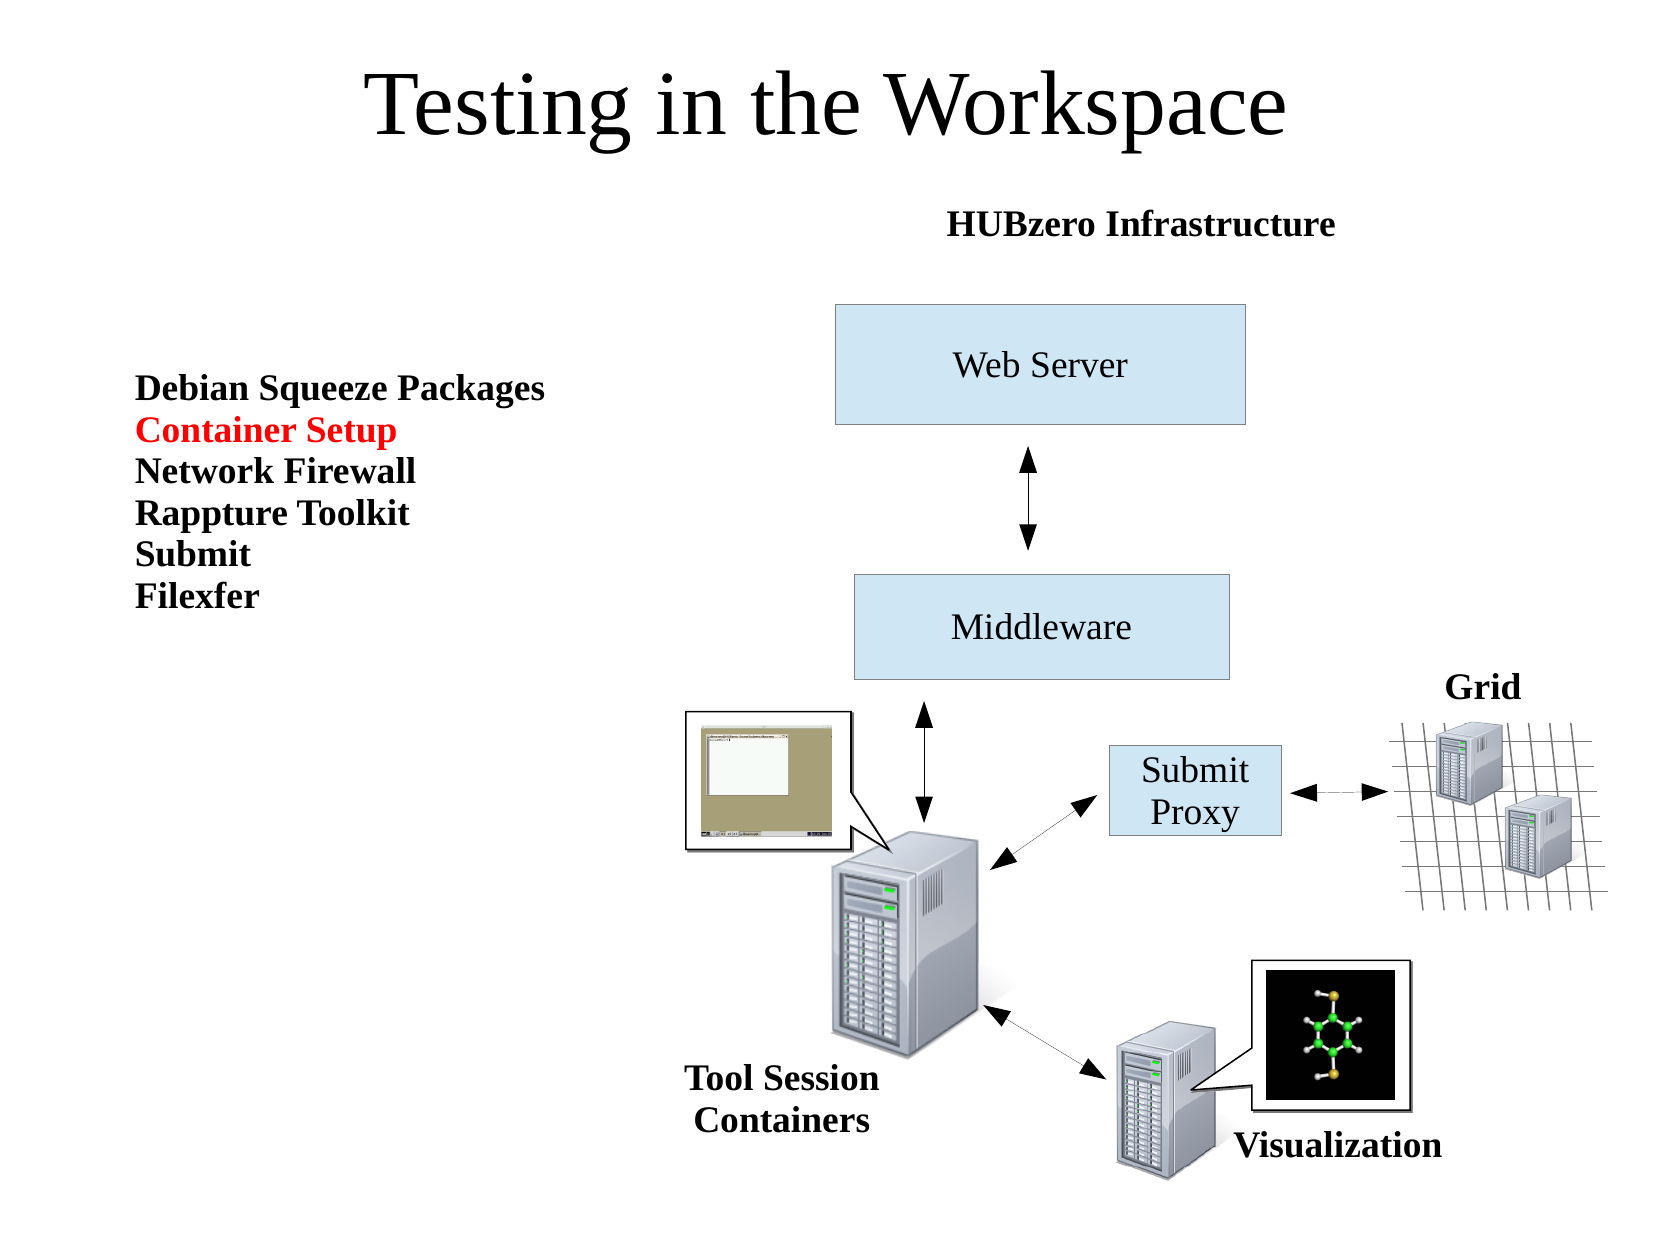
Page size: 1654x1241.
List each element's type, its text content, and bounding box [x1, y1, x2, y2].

text_box Debian Squeeze Packages Container Setup Network Firewall Rappture Toolkit Submit Filexfer [120, 360, 560, 624]
text_box [685, 711, 890, 850]
picture [1097, 1015, 1255, 1186]
text_box Visualization [1218, 1116, 1457, 1173]
picture [804, 823, 1037, 1068]
text_box [1190, 960, 1411, 1111]
picture [1423, 718, 1598, 882]
text_box Web Server [835, 304, 1246, 425]
picture [701, 725, 832, 837]
text_box Grid [1429, 658, 1537, 715]
picture [1266, 970, 1395, 1100]
text_box HUBzero Infrastructure [931, 195, 1352, 252]
text_box Tool Session Containers [669, 1050, 895, 1148]
text_box Middleware [854, 574, 1230, 680]
title Testing in the Workspace [82, 52, 1571, 155]
text_box Submit Proxy [1109, 745, 1282, 836]
